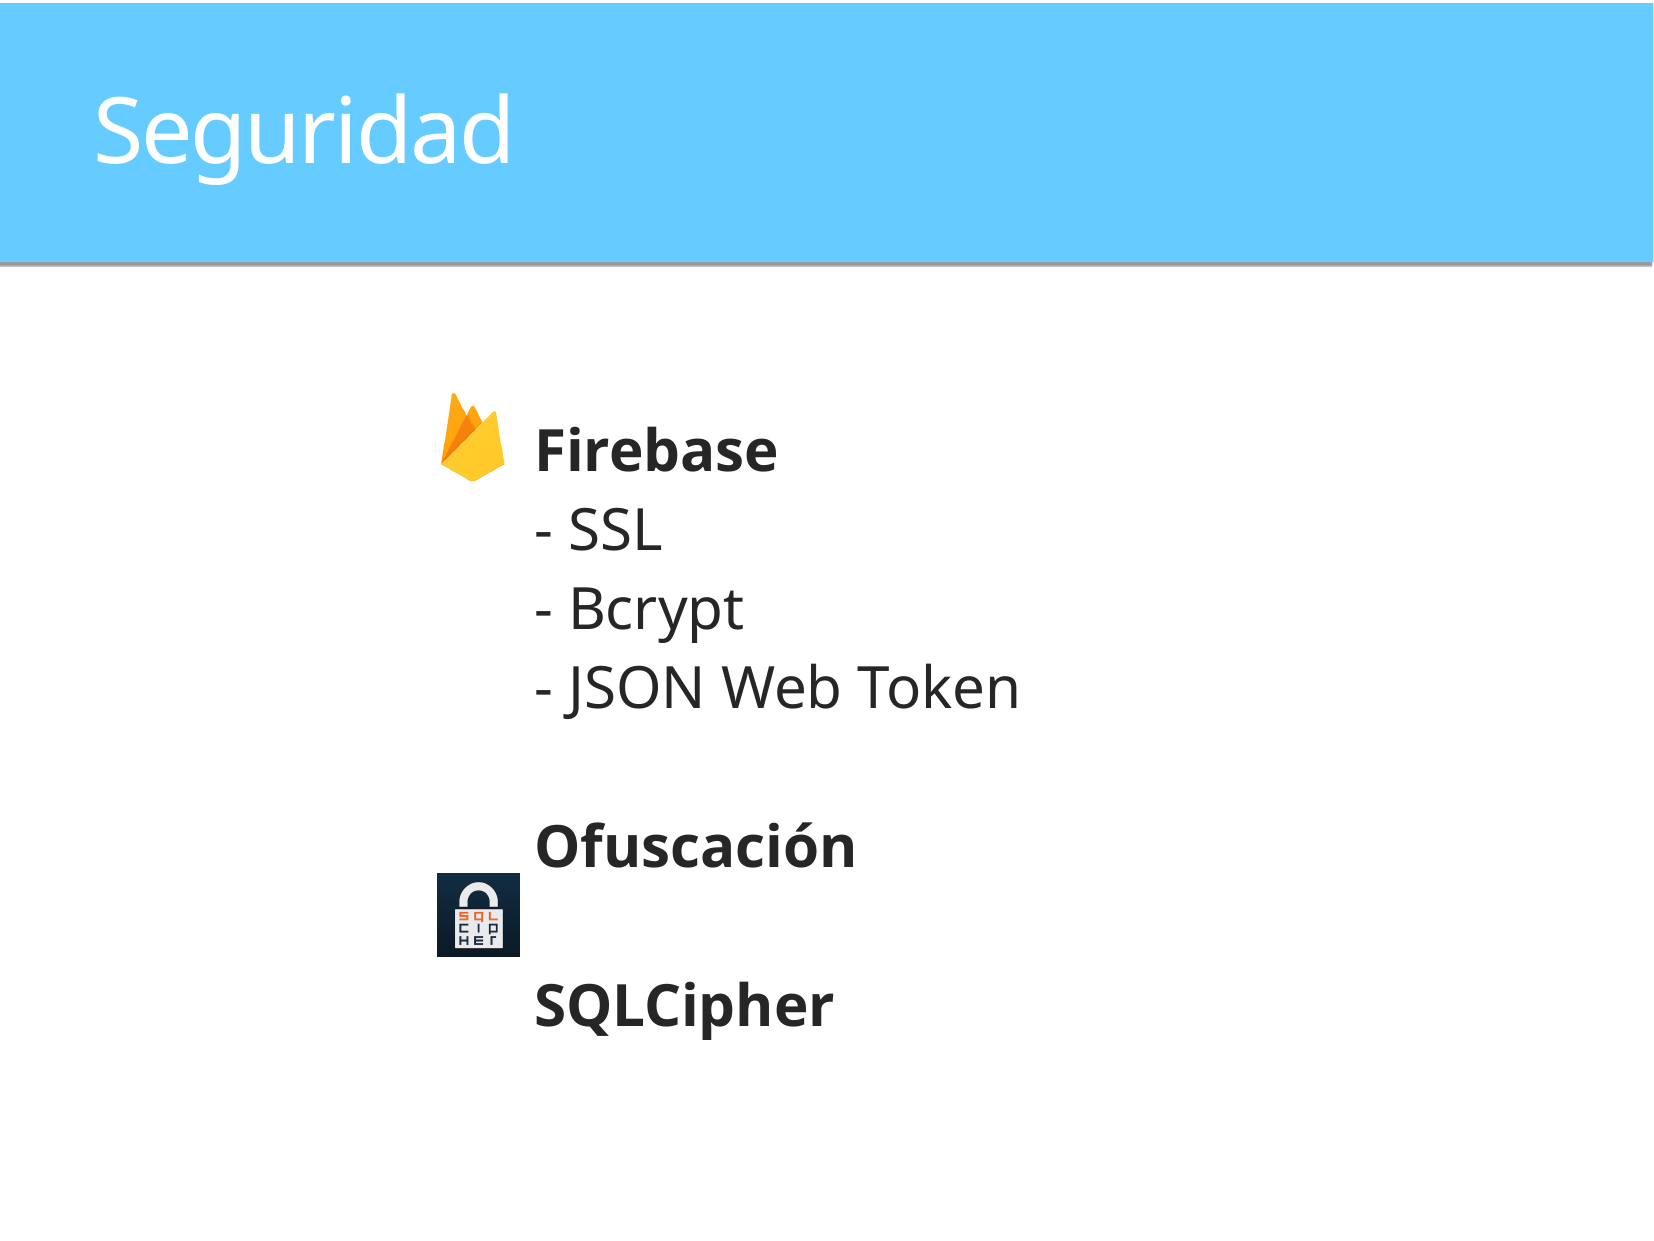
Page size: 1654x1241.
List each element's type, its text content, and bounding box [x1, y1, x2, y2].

text_box [0, 3, 1654, 263]
title Seguridad [78, 26, 1571, 233]
picture [437, 873, 520, 957]
text_box Firebase - SSL - Bcrypt - JSON Web Token Ofuscación SQLCipher [519, 401, 1182, 1094]
picture [425, 389, 520, 485]
